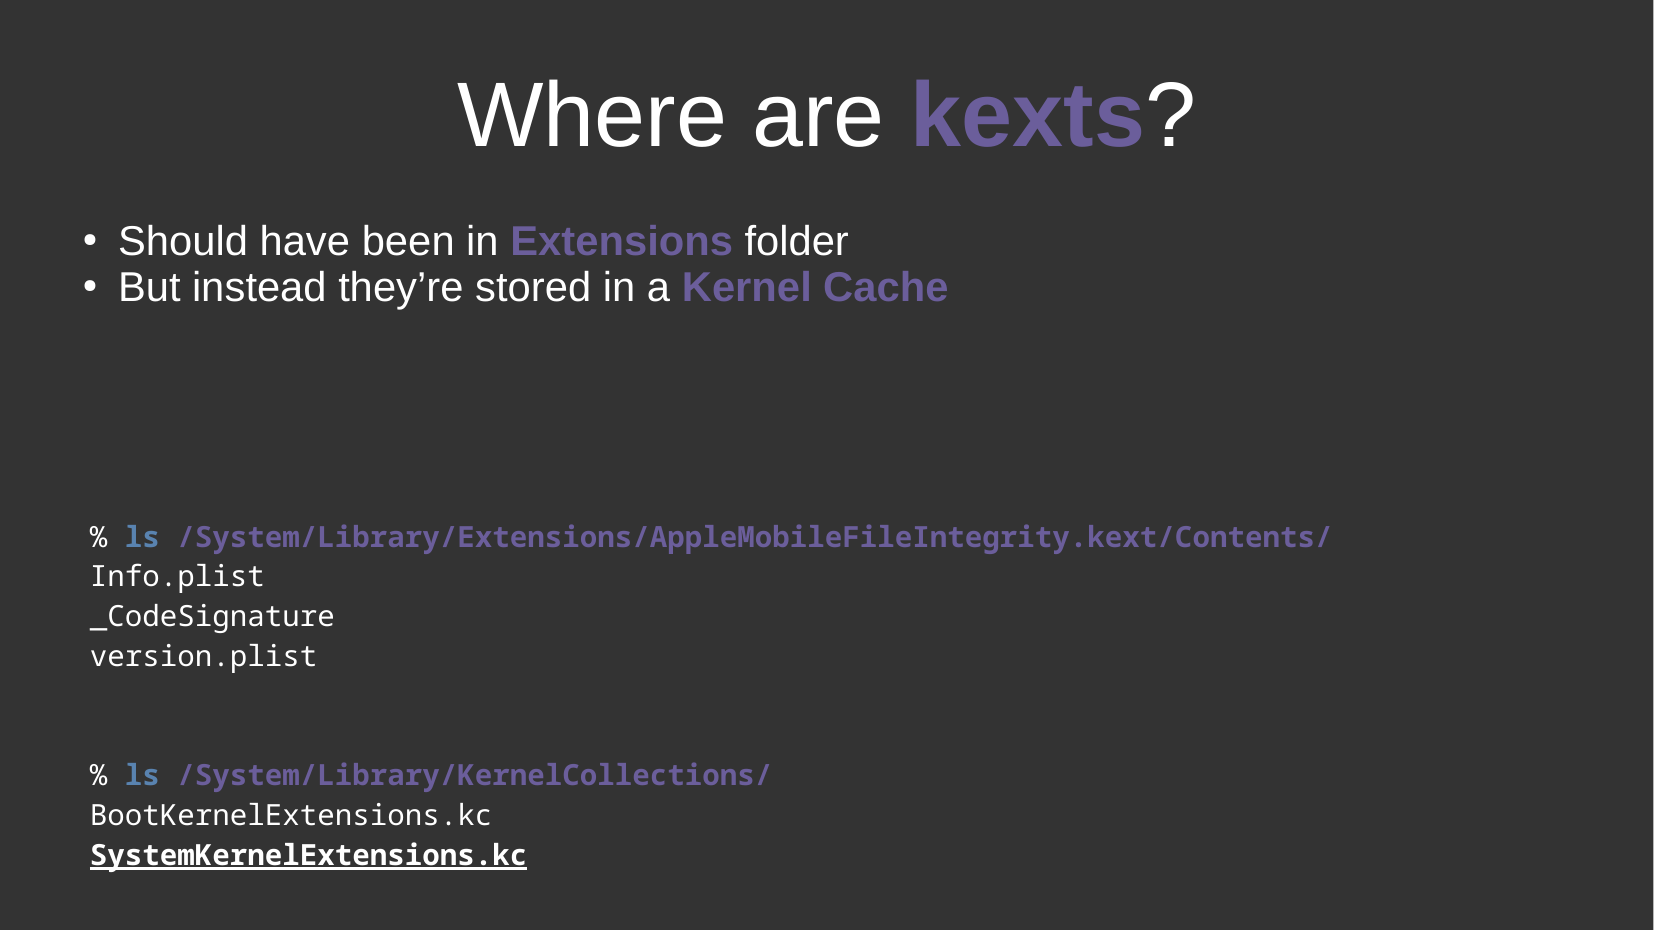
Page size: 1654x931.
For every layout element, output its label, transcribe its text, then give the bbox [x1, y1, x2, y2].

title Where are kexts? [82, 37, 1571, 193]
subtitle Should have been in Extensions folder But instead they’re stored in a Kernel Cache [82, 217, 1571, 338]
text_box % ls /System/Library/Extensions/AppleMobileFileIntegrity.kext/Contents/ Info.plist _CodeSignature version.plist % ls /System/Library/KernelCollections/ BootKernelExtensions.kc SystemKernelExtensions.kc [75, 449, 1613, 901]
